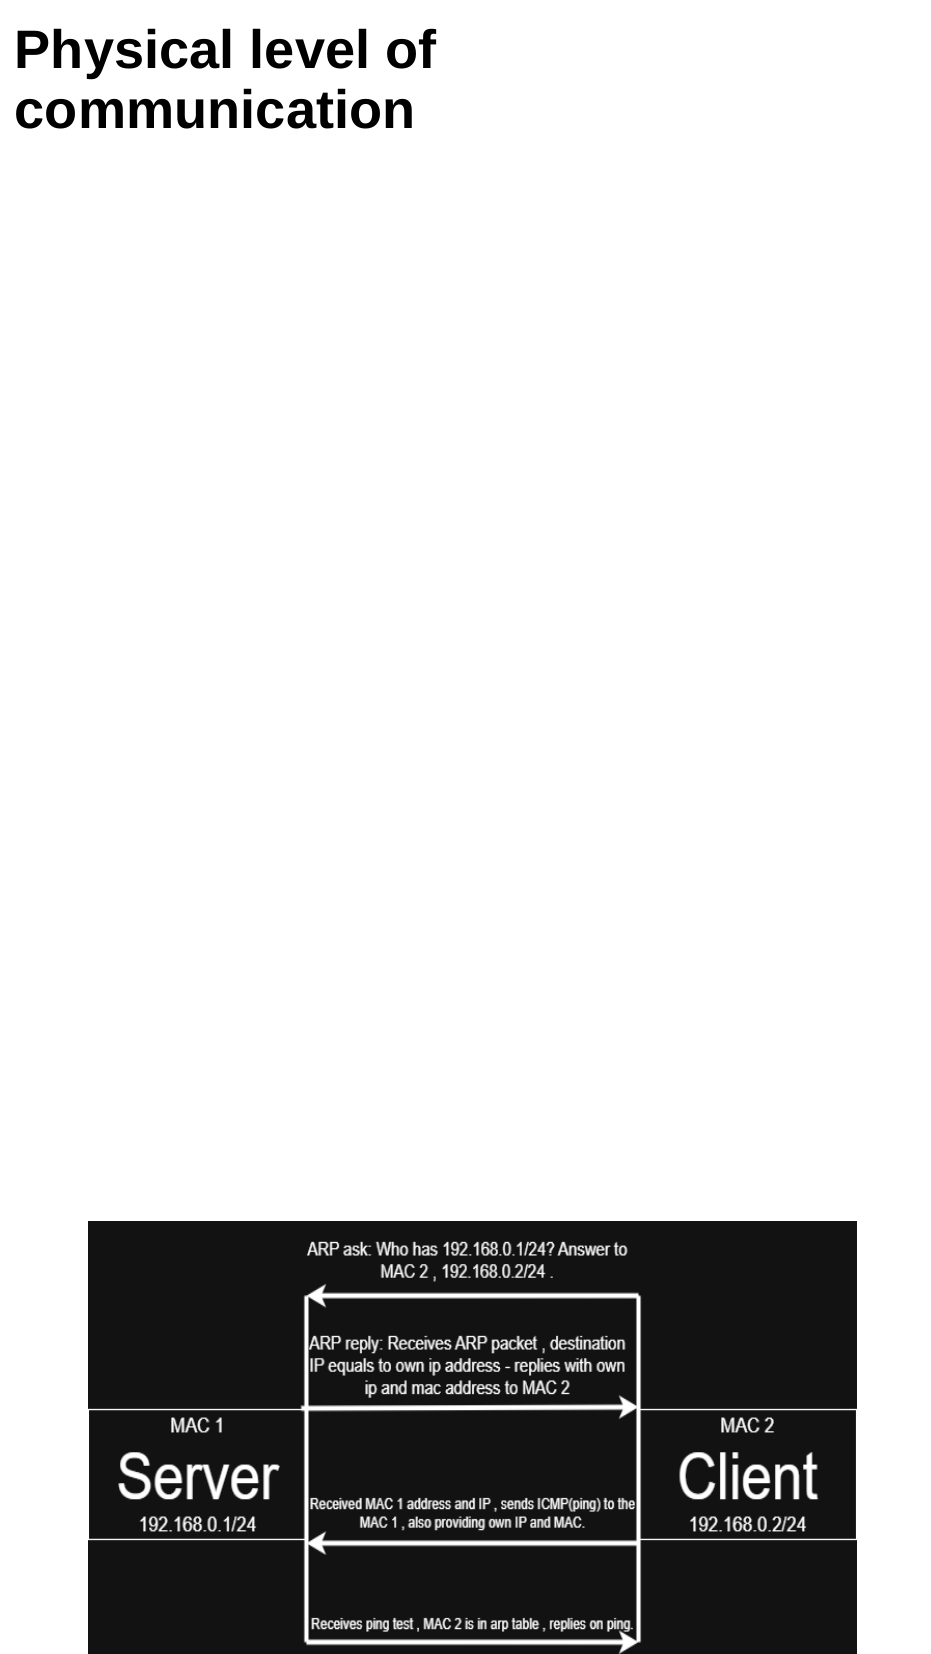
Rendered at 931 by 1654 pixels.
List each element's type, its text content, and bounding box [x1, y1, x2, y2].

picture [88, 1221, 857, 1654]
text_box Physical level of communication [0, 11, 532, 148]
